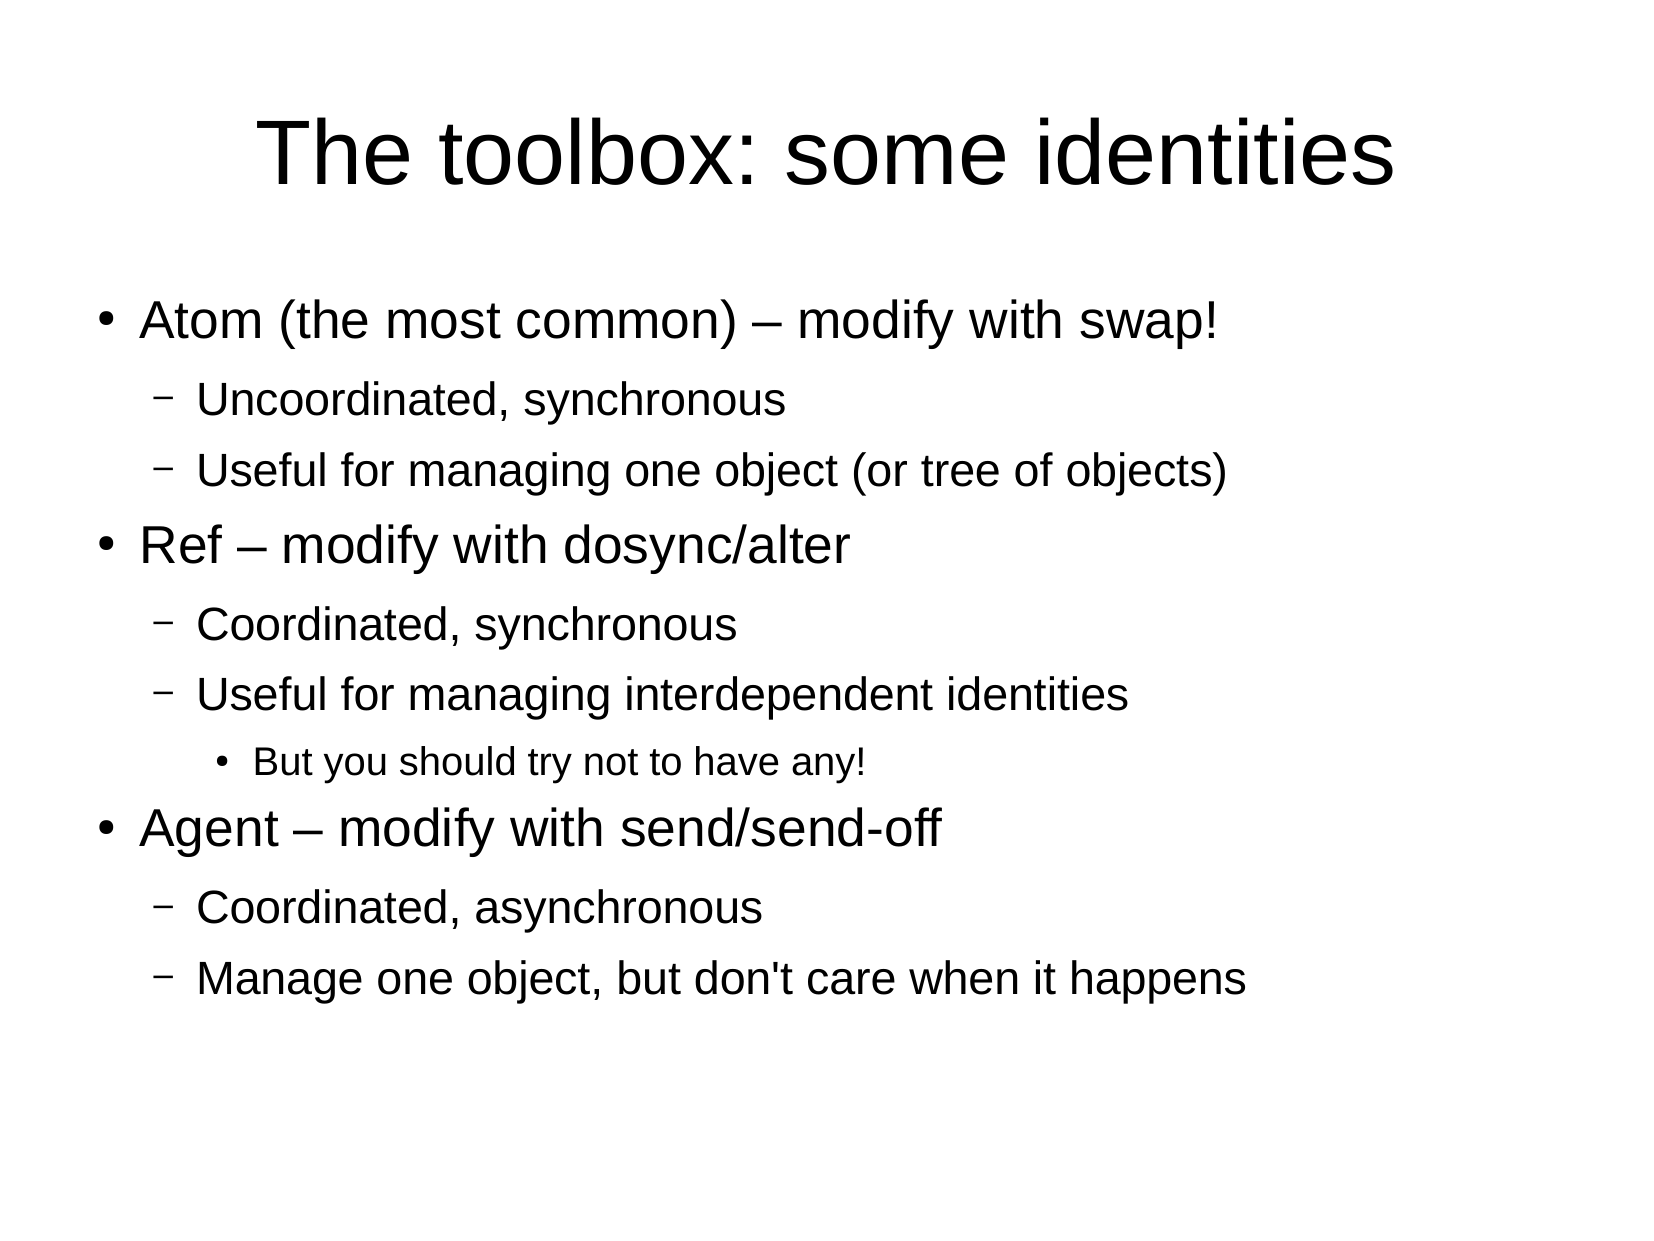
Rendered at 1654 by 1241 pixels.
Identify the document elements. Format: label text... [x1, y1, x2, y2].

title The toolbox: some identities [82, 49, 1571, 257]
list Atom (the most common) – modify with swap! Uncoordinated, synchronous Useful for managing one object (or tree of objects) Ref – modify with dosync/alter Coordinated, synchronous Useful for managing interdependent identities But you should try not to have any! Agent – modify with send/send-off Coordinated, asynchronous Manage one object, but don't care when it happens [82, 290, 1571, 1010]
